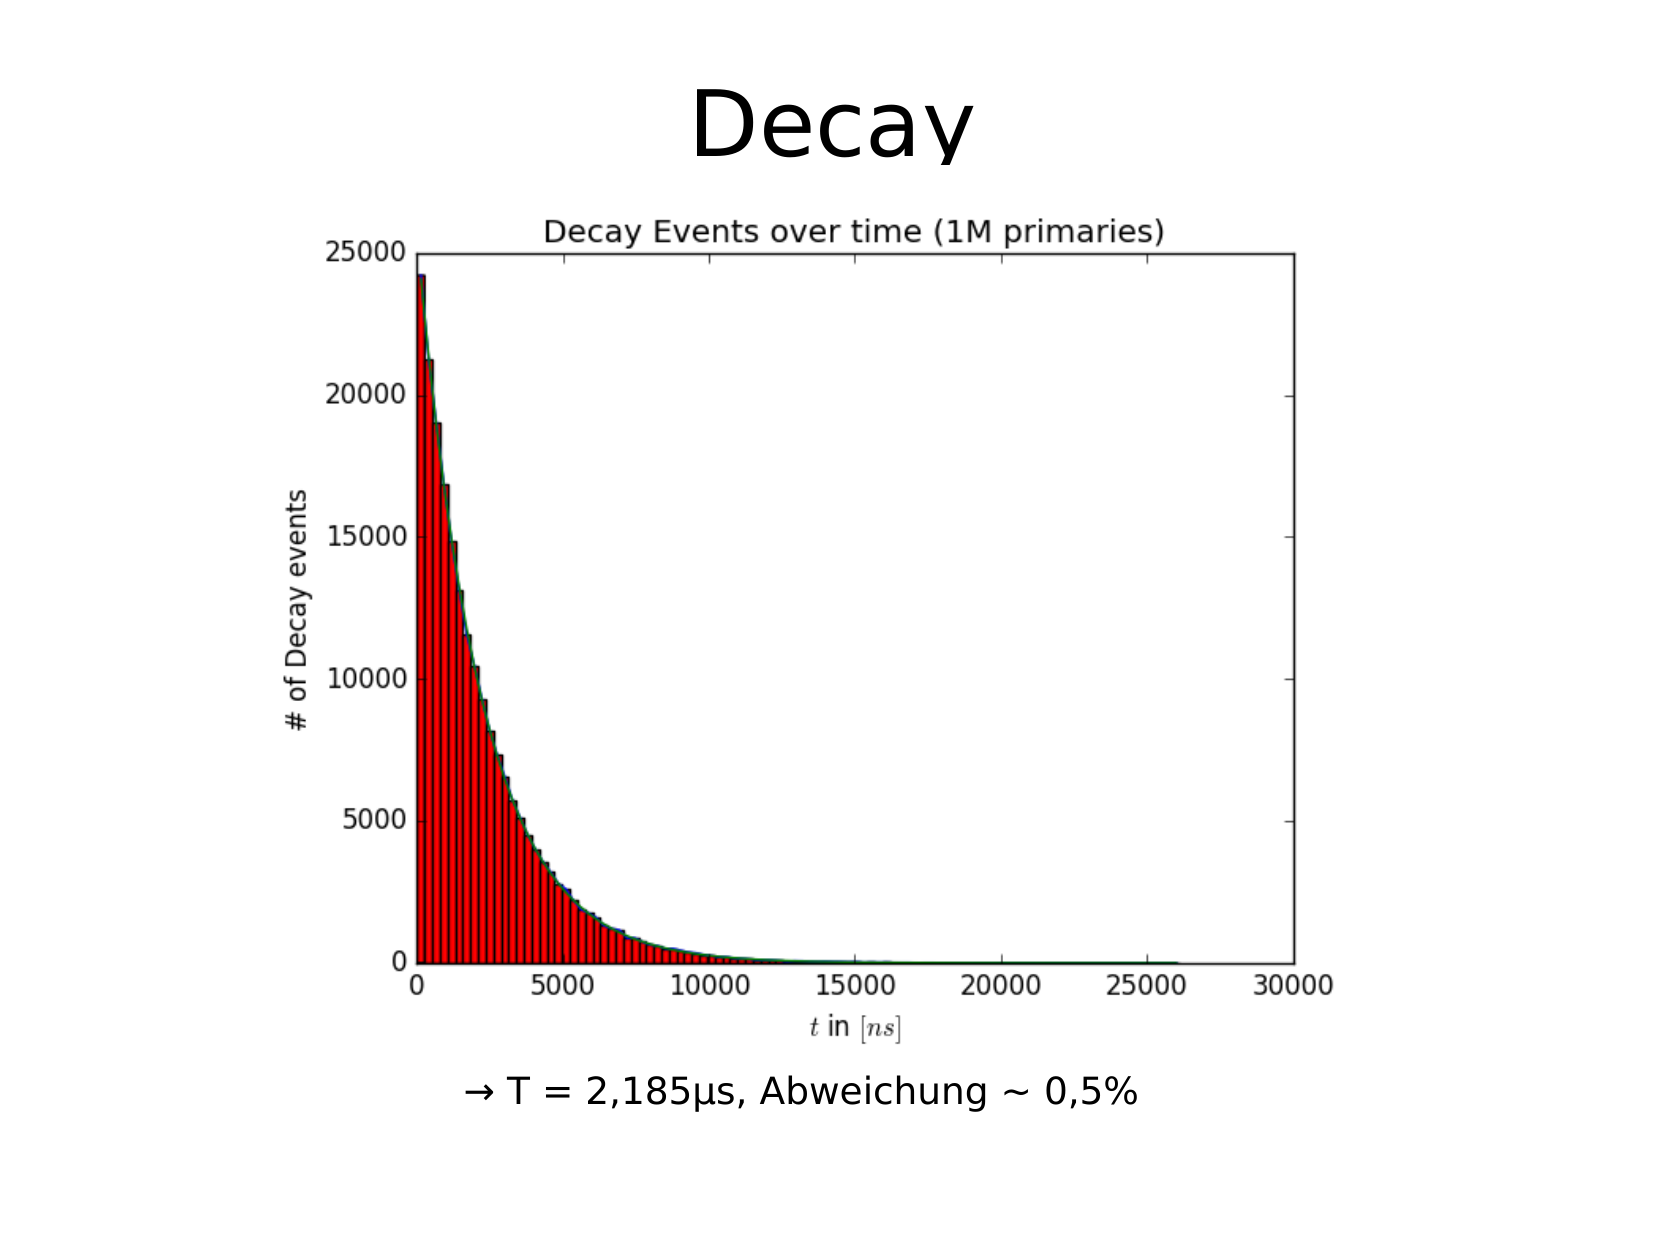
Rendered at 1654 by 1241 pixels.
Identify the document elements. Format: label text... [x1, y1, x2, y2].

picture [276, 165, 1406, 1052]
title Decay [141, 61, 1524, 189]
text_box → T = 2,185µs, Abweichung ~ 0,5% [448, 1062, 1167, 1122]
